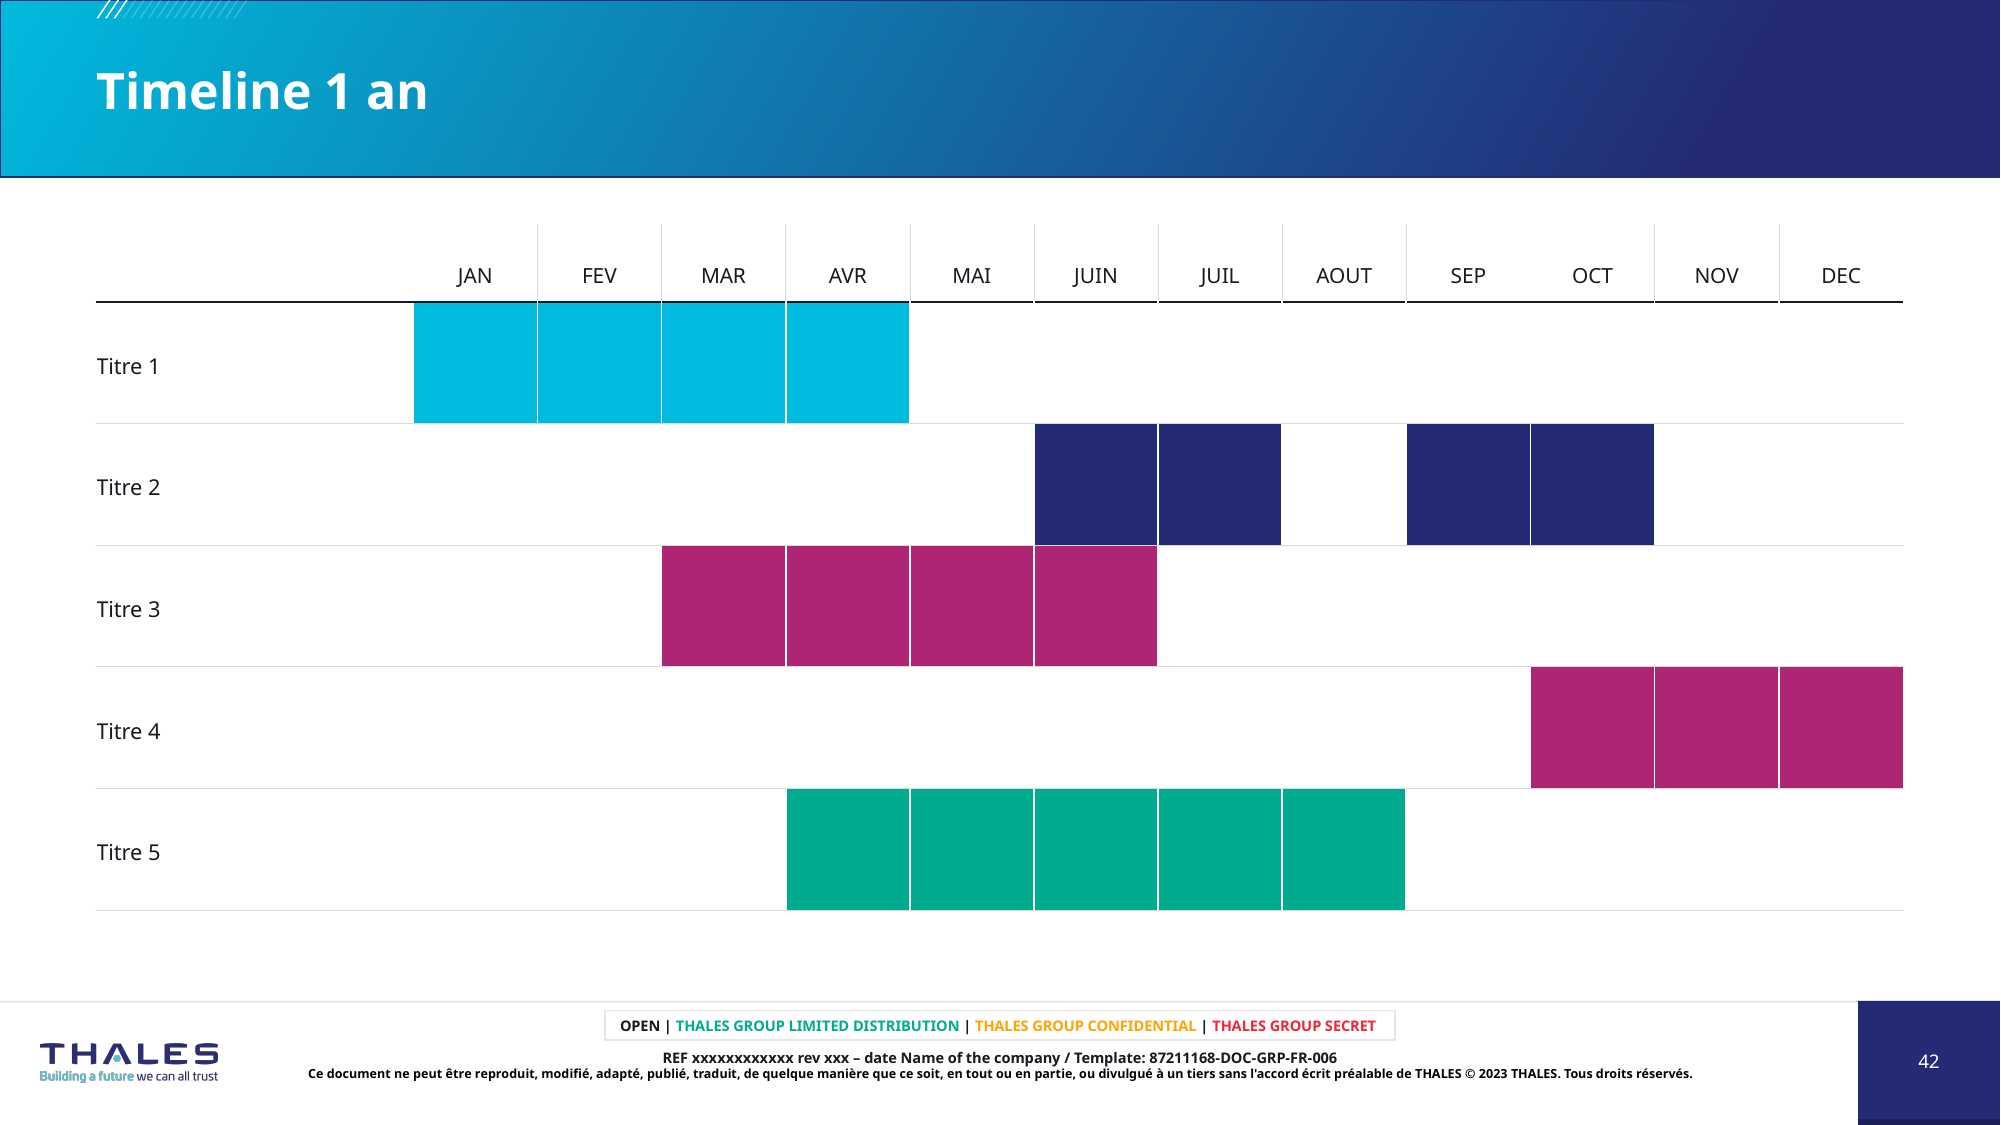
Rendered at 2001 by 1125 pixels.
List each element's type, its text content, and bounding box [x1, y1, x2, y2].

table_cell [1283, 546, 1405, 666]
table_cell [1035, 789, 1157, 910]
table_cell [414, 789, 537, 910]
table_cell [538, 789, 661, 910]
table_cell [1035, 667, 1157, 788]
table_cell [1159, 789, 1281, 910]
table_cell [1283, 667, 1405, 788]
table_cell [1407, 424, 1530, 545]
table_header JAN [414, 226, 537, 301]
table_header AVR [786, 226, 910, 301]
table_cell [911, 546, 1033, 666]
table_header MAI [911, 226, 1034, 301]
table_cell [911, 424, 1033, 545]
table_cell [911, 303, 1033, 423]
table_cell [1655, 546, 1778, 666]
table_cell [787, 789, 909, 910]
table_cell [1780, 424, 1903, 545]
table_cell [662, 303, 785, 423]
table_header [97, 226, 412, 301]
table_cell [1780, 546, 1903, 666]
table_cell [662, 424, 785, 545]
table_cell [1035, 546, 1157, 666]
table_header SEP [1407, 226, 1530, 301]
table_cell [1035, 424, 1157, 545]
table_cell [538, 667, 661, 788]
table_cell [1531, 546, 1654, 666]
table_cell [787, 546, 909, 666]
table_cell Titre 5 [97, 789, 412, 910]
table_cell [662, 789, 785, 910]
table_cell [911, 789, 1033, 910]
table_cell [1531, 667, 1654, 788]
table_cell [1531, 424, 1654, 545]
table_cell [538, 303, 661, 423]
table_cell [1283, 303, 1405, 423]
table_cell [1655, 789, 1778, 910]
table_cell [787, 667, 909, 788]
table_cell [1655, 303, 1778, 423]
table_cell [1780, 667, 1903, 788]
text_box [0, 0, 2000, 178]
table_cell [787, 424, 909, 545]
table_header FEV [538, 226, 661, 301]
table_cell [414, 667, 537, 788]
table_header AOUT [1283, 226, 1406, 301]
table_cell [662, 667, 785, 788]
table_cell [538, 424, 661, 545]
table_header NOV [1655, 226, 1779, 301]
table_cell [1035, 303, 1157, 423]
table_cell [1655, 424, 1778, 545]
table_cell [538, 546, 661, 666]
table_cell [1407, 789, 1530, 910]
table_cell [662, 546, 785, 666]
table_cell [1531, 303, 1654, 423]
title Timeline 1 an [96, 59, 1904, 120]
table_cell [414, 424, 537, 545]
table_cell [1283, 424, 1405, 545]
table_cell [1159, 424, 1281, 545]
table_cell Titre 3 [97, 546, 412, 666]
table_cell [1407, 303, 1530, 423]
table_cell [414, 546, 537, 666]
table_cell [414, 303, 537, 423]
table_cell Titre 1 [97, 303, 412, 423]
table_cell [787, 303, 909, 423]
table_header DEC [1780, 226, 1903, 301]
table_cell [1159, 546, 1281, 666]
table_header MAR [662, 226, 785, 301]
table_header OCT [1531, 226, 1654, 301]
table_header JUIN [1035, 226, 1158, 301]
table_cell [1780, 789, 1903, 910]
table_cell [1655, 667, 1778, 788]
table_cell [1531, 789, 1654, 910]
table_header JUIL [1159, 226, 1282, 301]
table_cell [1407, 546, 1530, 666]
table_cell [1159, 303, 1281, 423]
table_cell [1407, 667, 1530, 788]
table_cell [1780, 303, 1903, 423]
table_cell Titre 2 [97, 424, 412, 545]
picture [40, 1043, 218, 1083]
table_cell Titre 4 [97, 667, 412, 788]
table_cell [1159, 667, 1281, 788]
table_cell [911, 667, 1033, 788]
table_cell [1283, 789, 1405, 910]
